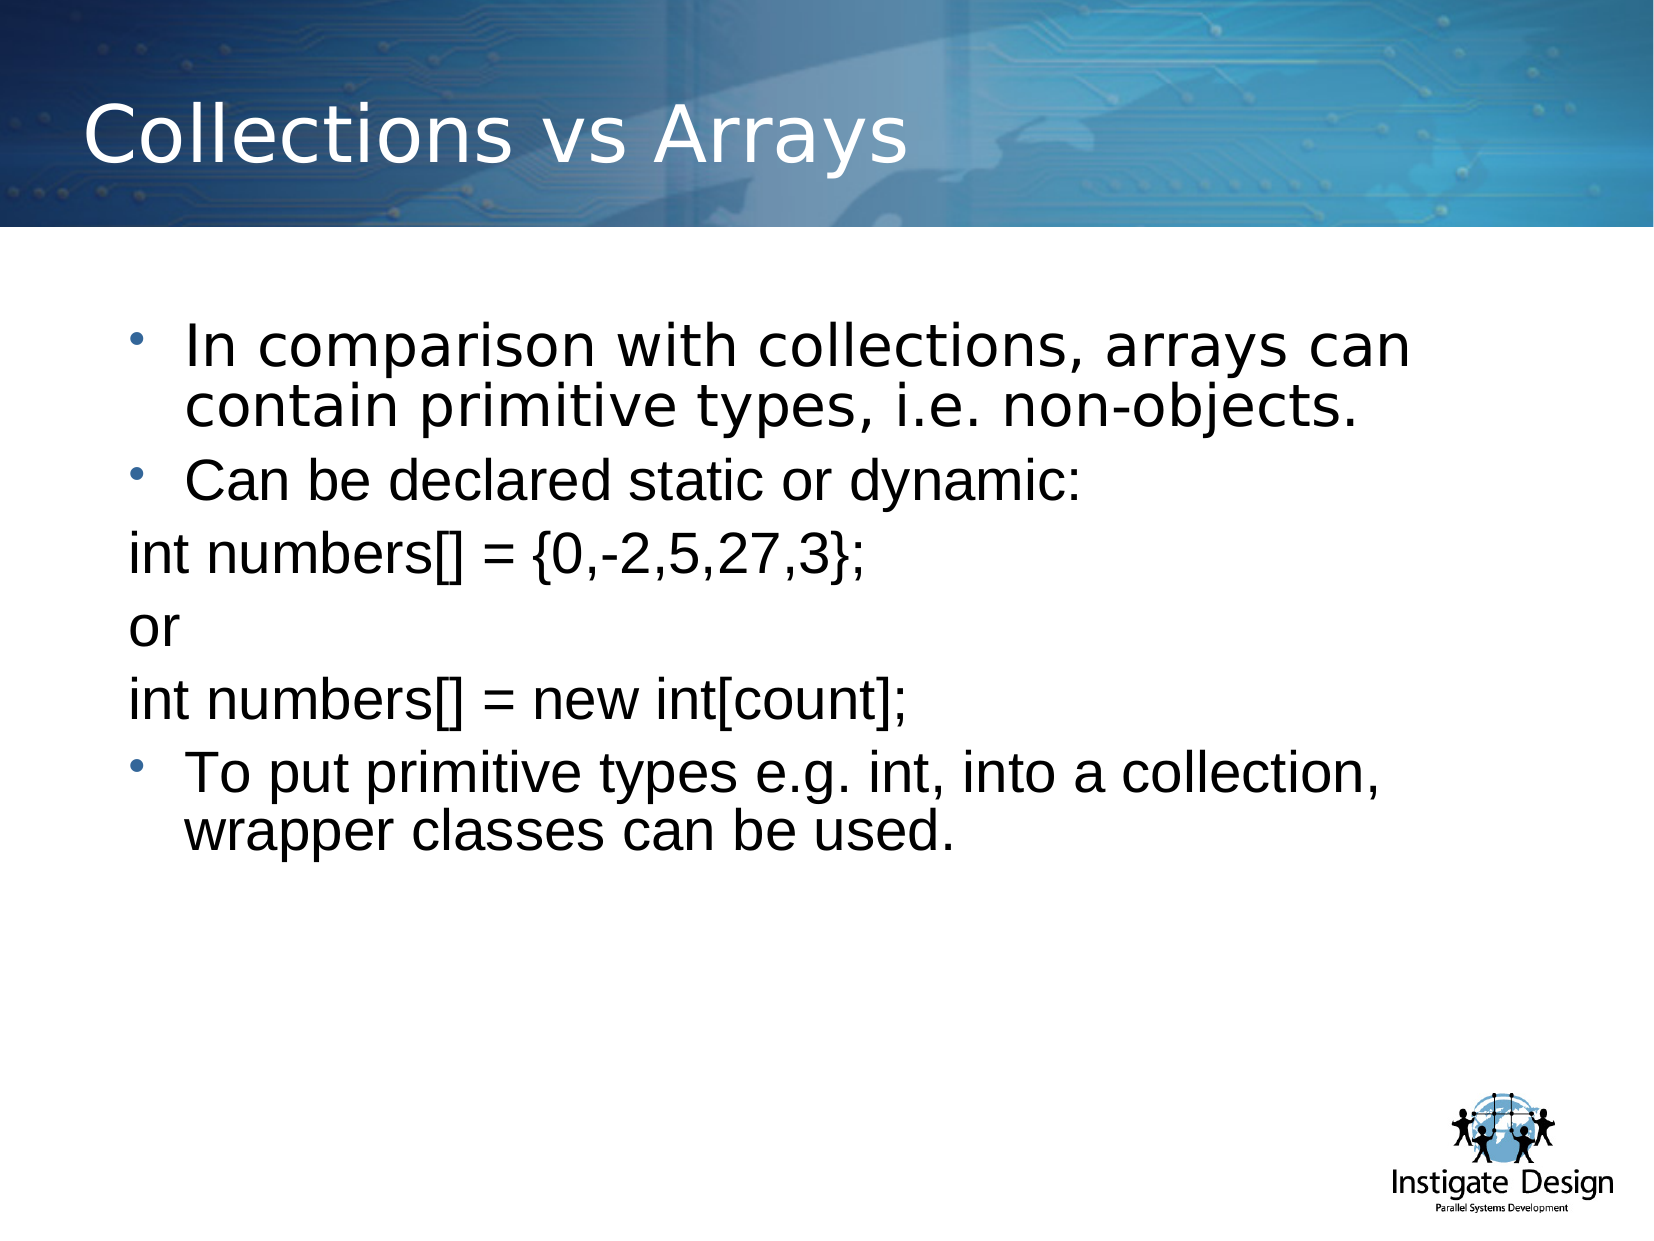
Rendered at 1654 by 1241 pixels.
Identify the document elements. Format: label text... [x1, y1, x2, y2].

picture [1393, 1093, 1613, 1213]
title Collections vs Arrays [82, 49, 1570, 228]
picture [0, 0, 1654, 227]
list In comparison with collections, arrays can contain primitive types, i.e. non-objects. Can be declared static or dynamic: int numbers[] = {0,-2,5,27,3}; or int numbers[] = new int[count]; To put primitive types e.g. int, into a collection, wrapper classes can be used. [72, 317, 1535, 1120]
